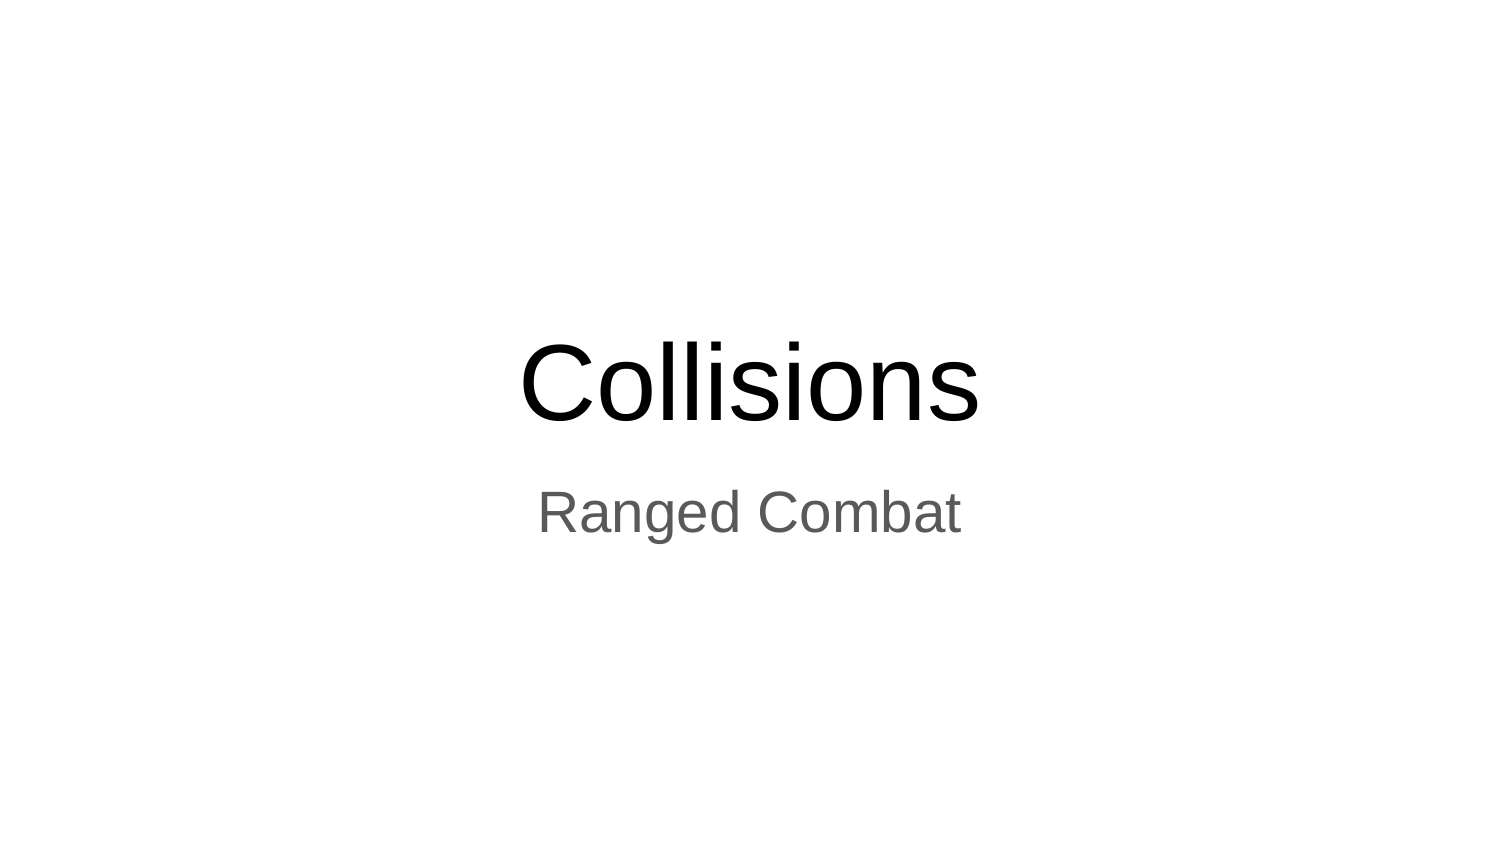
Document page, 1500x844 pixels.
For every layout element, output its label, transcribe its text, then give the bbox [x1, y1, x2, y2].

subtitle Ranged Combat [51, 464, 1449, 595]
title Collisions [51, 122, 1449, 459]
